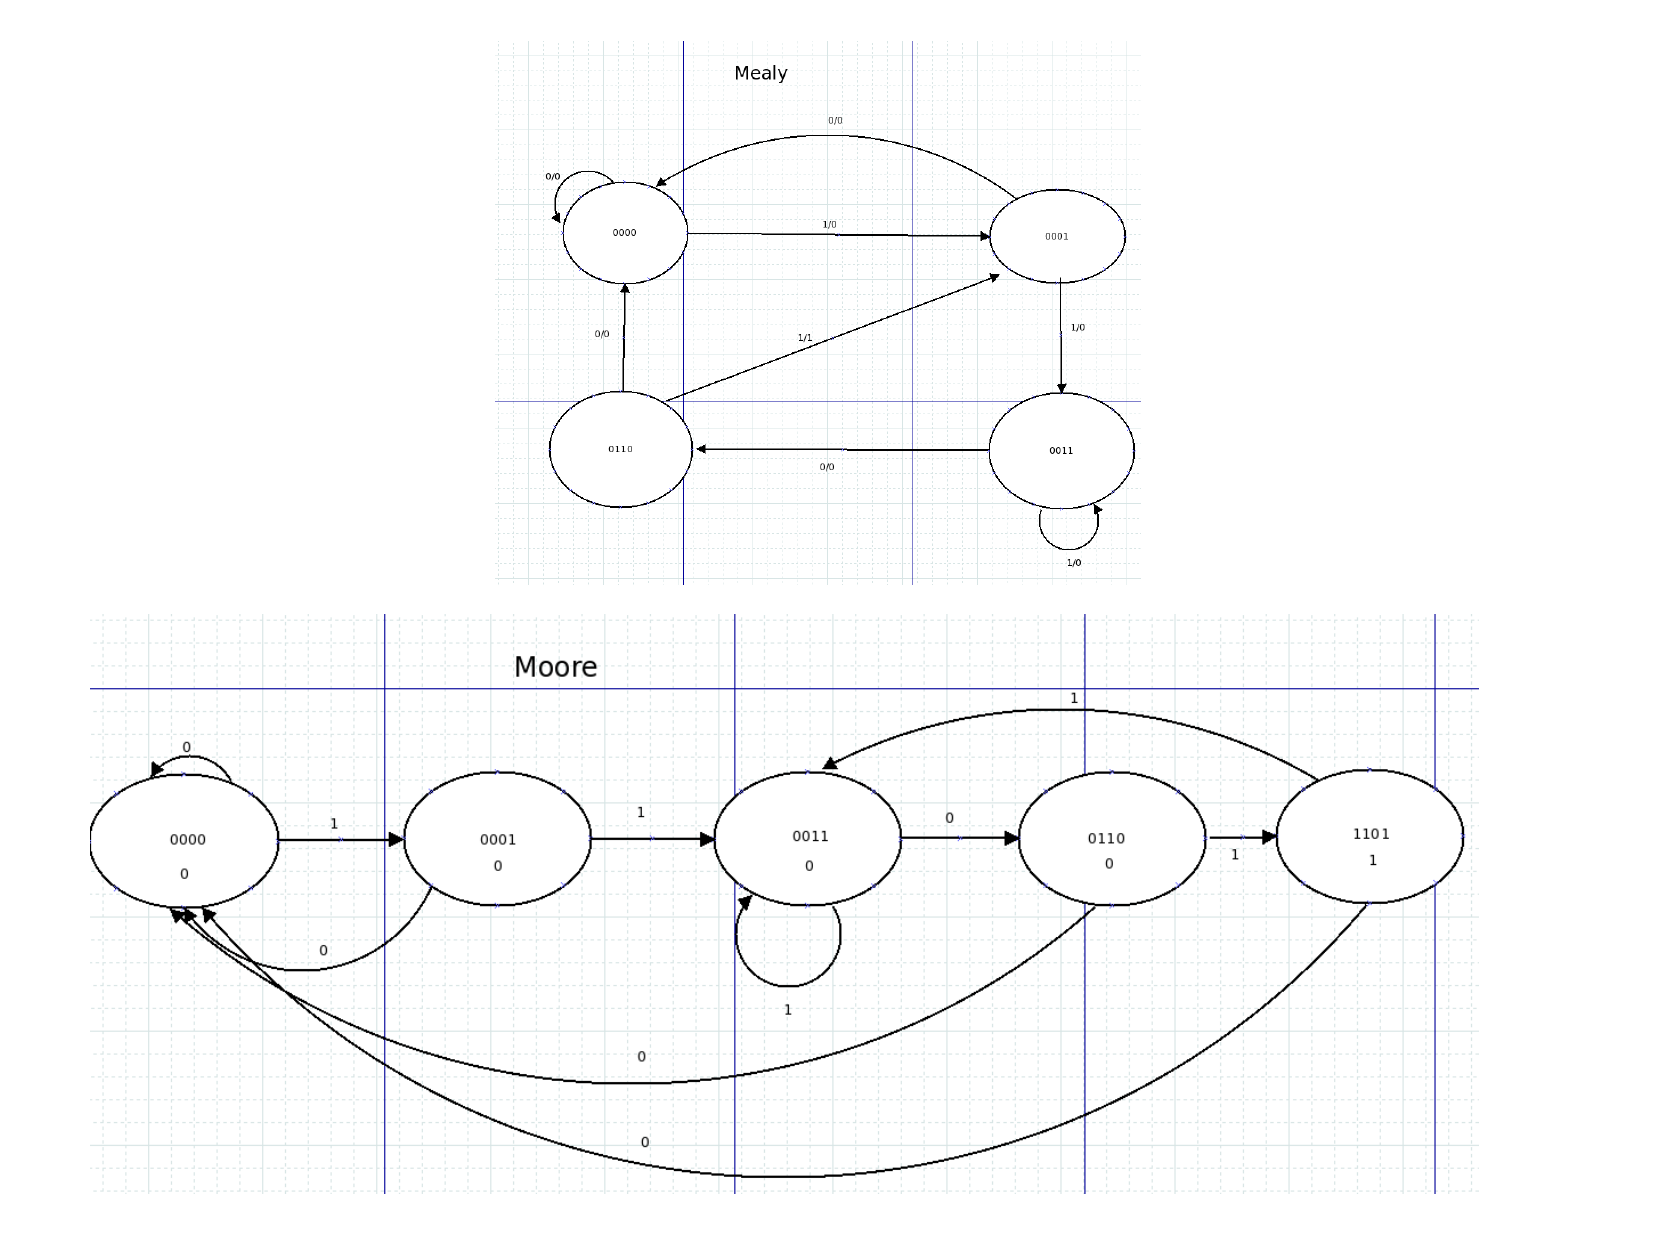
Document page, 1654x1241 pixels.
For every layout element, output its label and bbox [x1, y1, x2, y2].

picture [495, 41, 1141, 586]
picture [90, 614, 1479, 1194]
